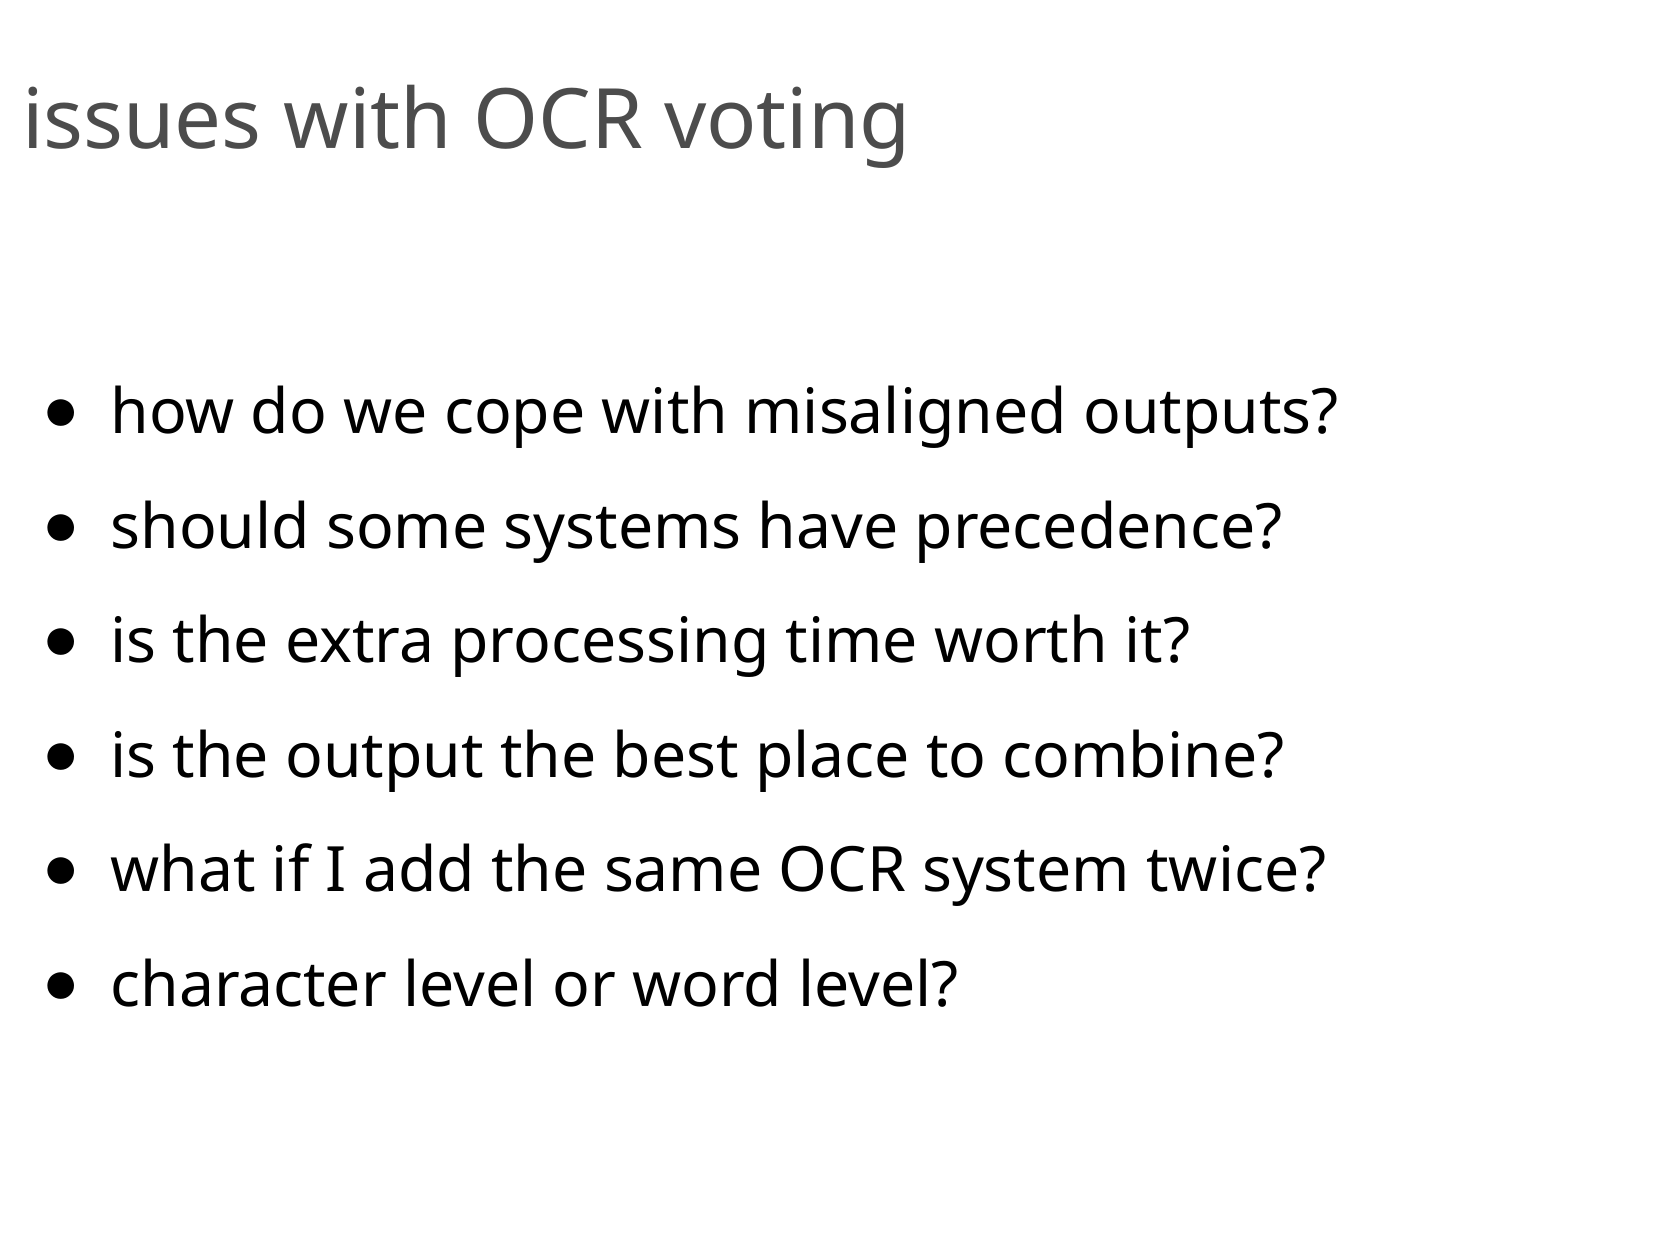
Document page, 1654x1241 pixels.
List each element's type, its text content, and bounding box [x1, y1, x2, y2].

list how do we cope with misaligned outputs? should some systems have precedence? is the extra processing time worth it? is the output the best place to combine? what if I add the same OCR system twice? character level or word level? [25, 233, 1654, 1158]
title issues with OCR voting [22, 19, 1654, 213]
